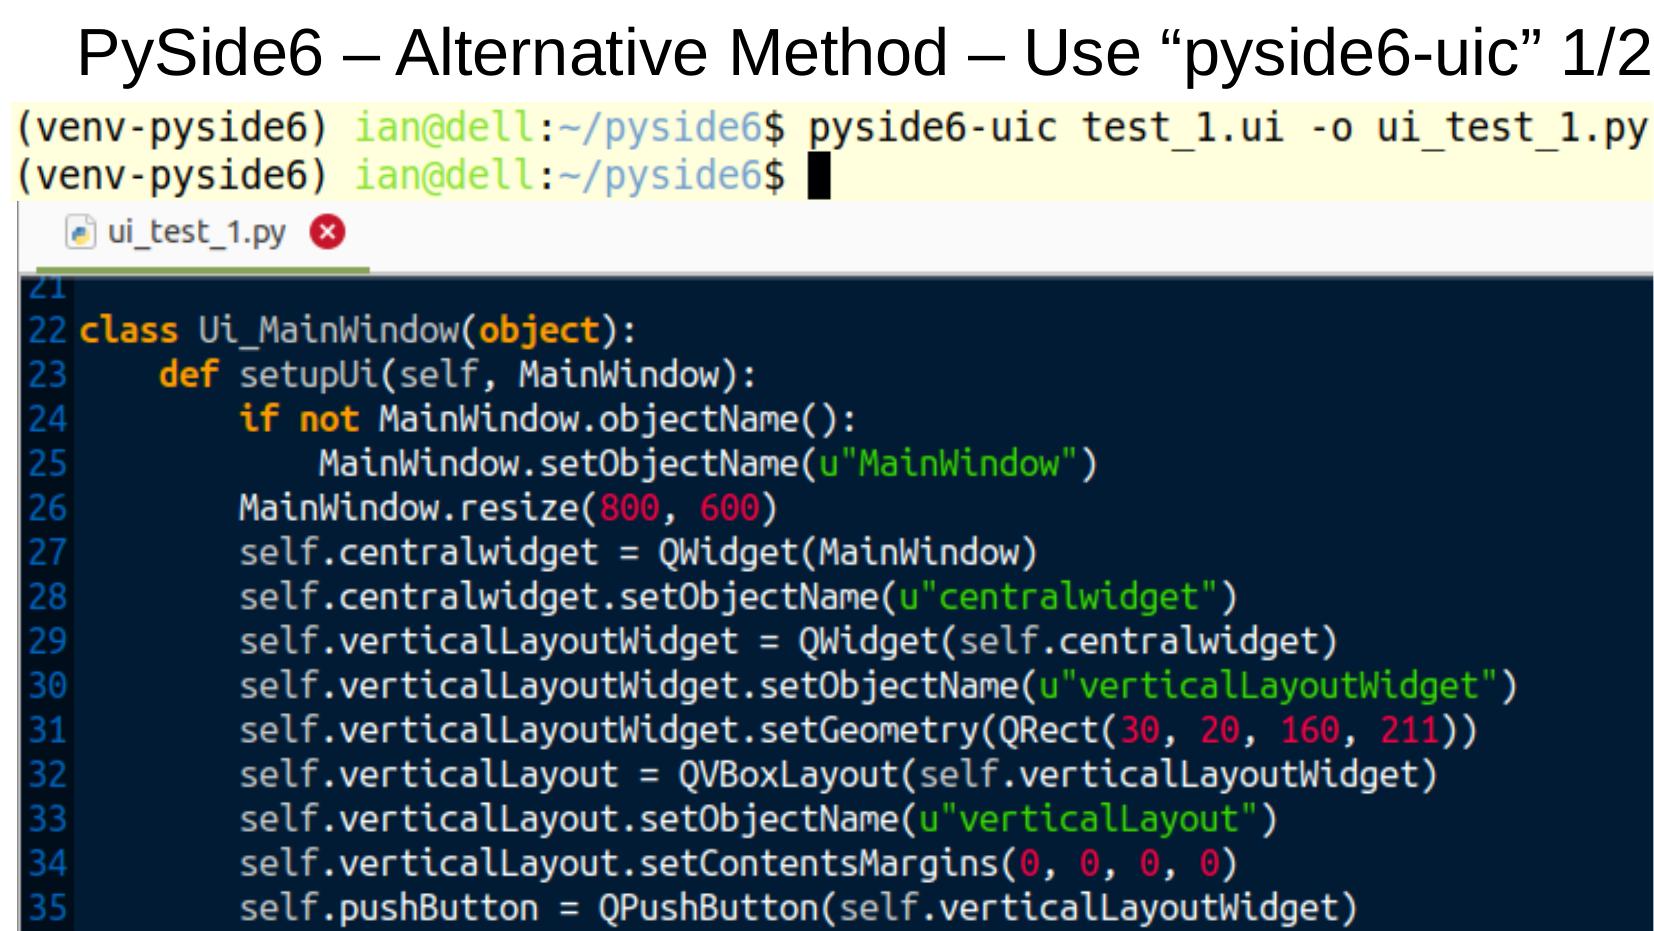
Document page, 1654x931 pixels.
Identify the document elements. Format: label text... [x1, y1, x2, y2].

picture [11, 102, 1654, 931]
subtitle PySide6 – Alternative Method – Use “pyside6-uic” 1/2 [76, 14, 1654, 102]
